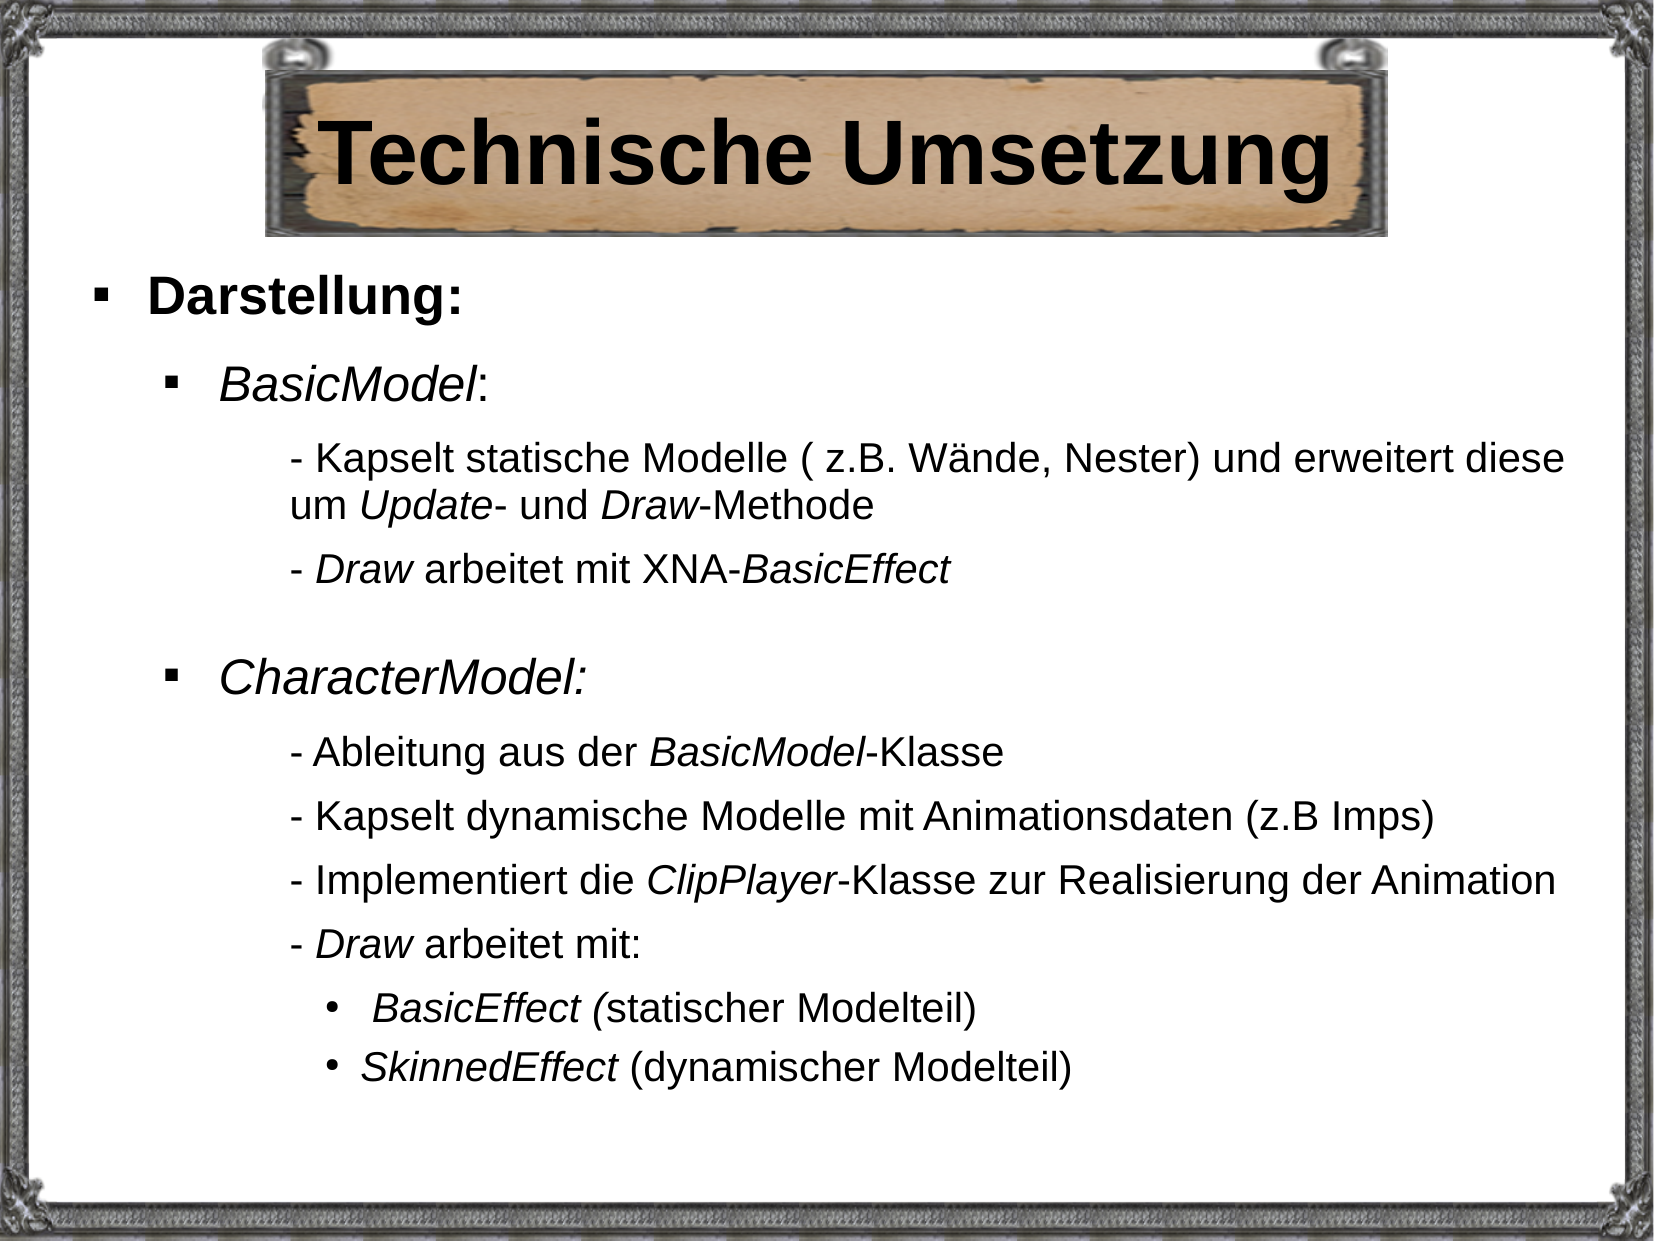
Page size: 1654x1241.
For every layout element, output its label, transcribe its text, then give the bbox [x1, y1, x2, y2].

picture [0, 0, 1654, 1241]
list Darstellung: BasicModel: - Kapselt statische Modelle ( z.B. Wände, Nester) und erweitert diese um Update- und Draw-Methode - Draw arbeitet mit XNA-BasicEffect CharacterModel: - Ableitung aus der BasicModel-Klasse - Kapselt dynamische Modelle mit Animationsdaten (z.B Imps) - Implementiert die ClipPlayer-Klasse zur Realisierung der Animation - Draw arbeitet mit: BasicEffect (statischer Modelteil) SkinnedEffect (dynamischer Modelteil) [76, 265, 1625, 1226]
